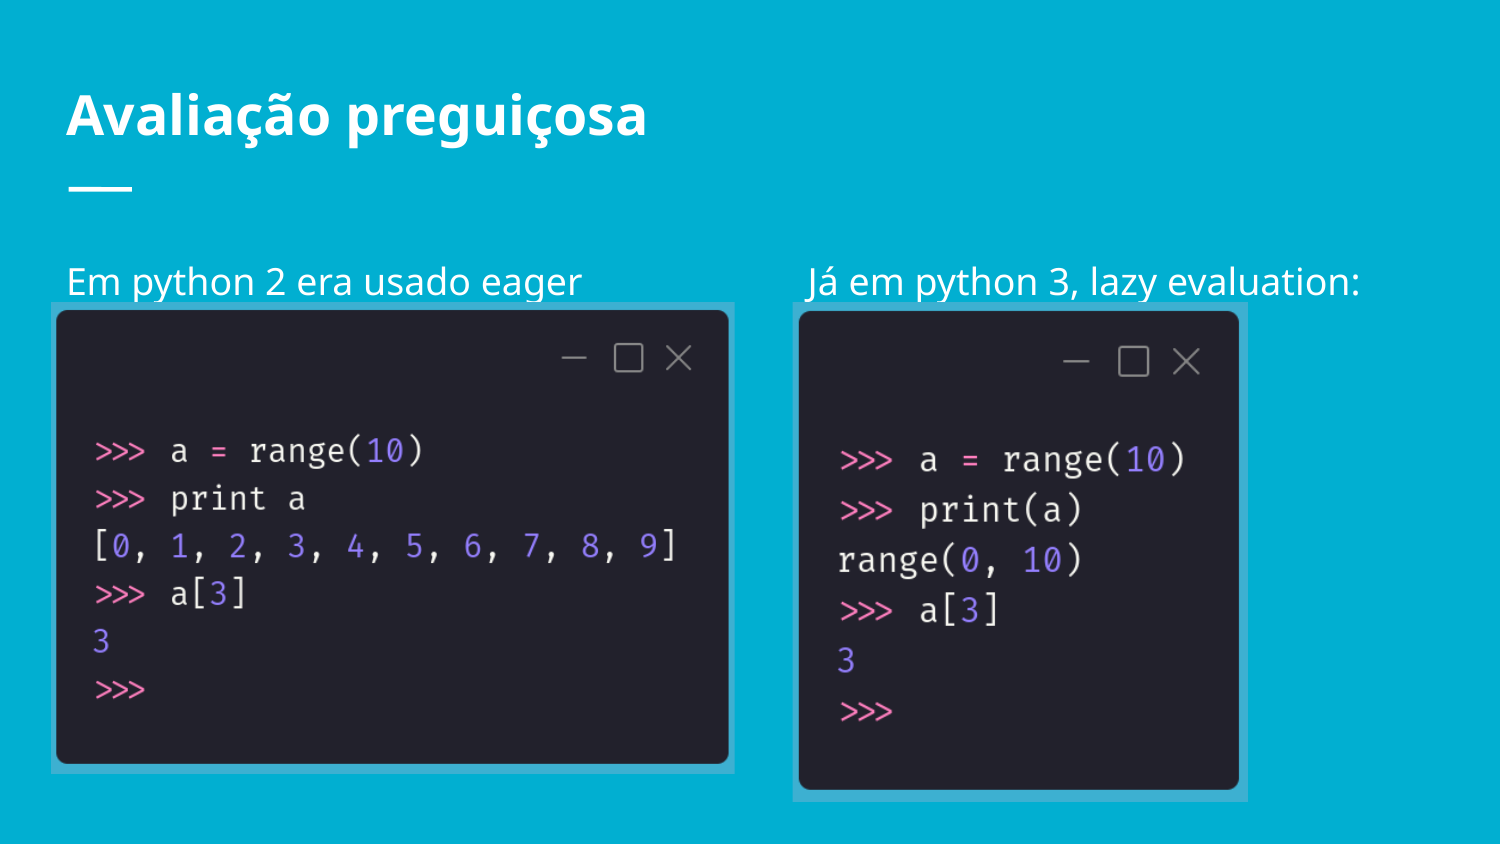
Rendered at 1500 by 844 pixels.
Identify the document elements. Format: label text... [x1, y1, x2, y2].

list Em python 2 era usado eager evaluation: [51, 232, 785, 750]
picture [792, 302, 1248, 802]
picture [51, 302, 735, 774]
list Já em python 3, lazy evaluation: [792, 232, 1449, 750]
title Avaliação preguiçosa [51, 61, 1449, 167]
